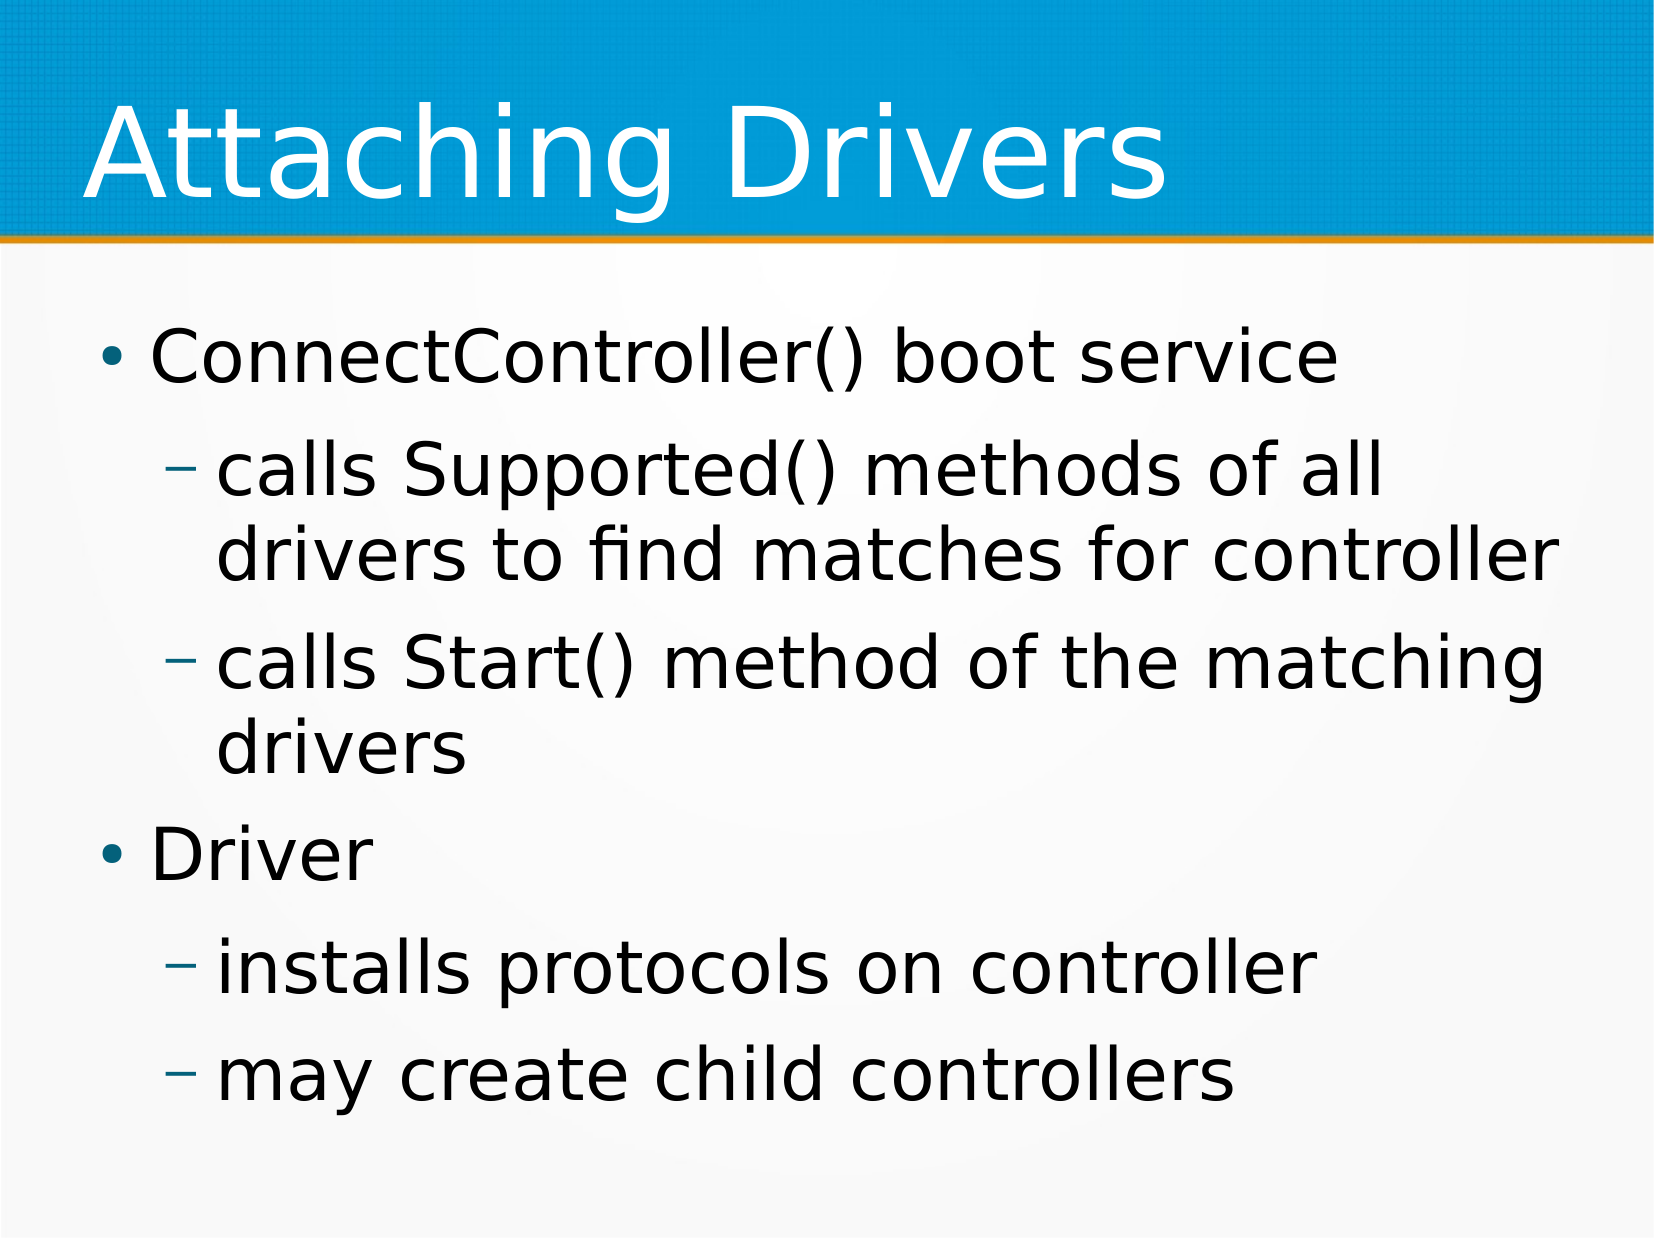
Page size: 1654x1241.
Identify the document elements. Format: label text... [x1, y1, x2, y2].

list ConnectController() boot service calls Supported() methods of all drivers to find matches for controller calls Start() method of the matching drivers Driver installs protocols on controller may create child controllers [82, 314, 1563, 1201]
title Attaching Drivers [82, 19, 1571, 227]
picture [0, 233, 1654, 1241]
